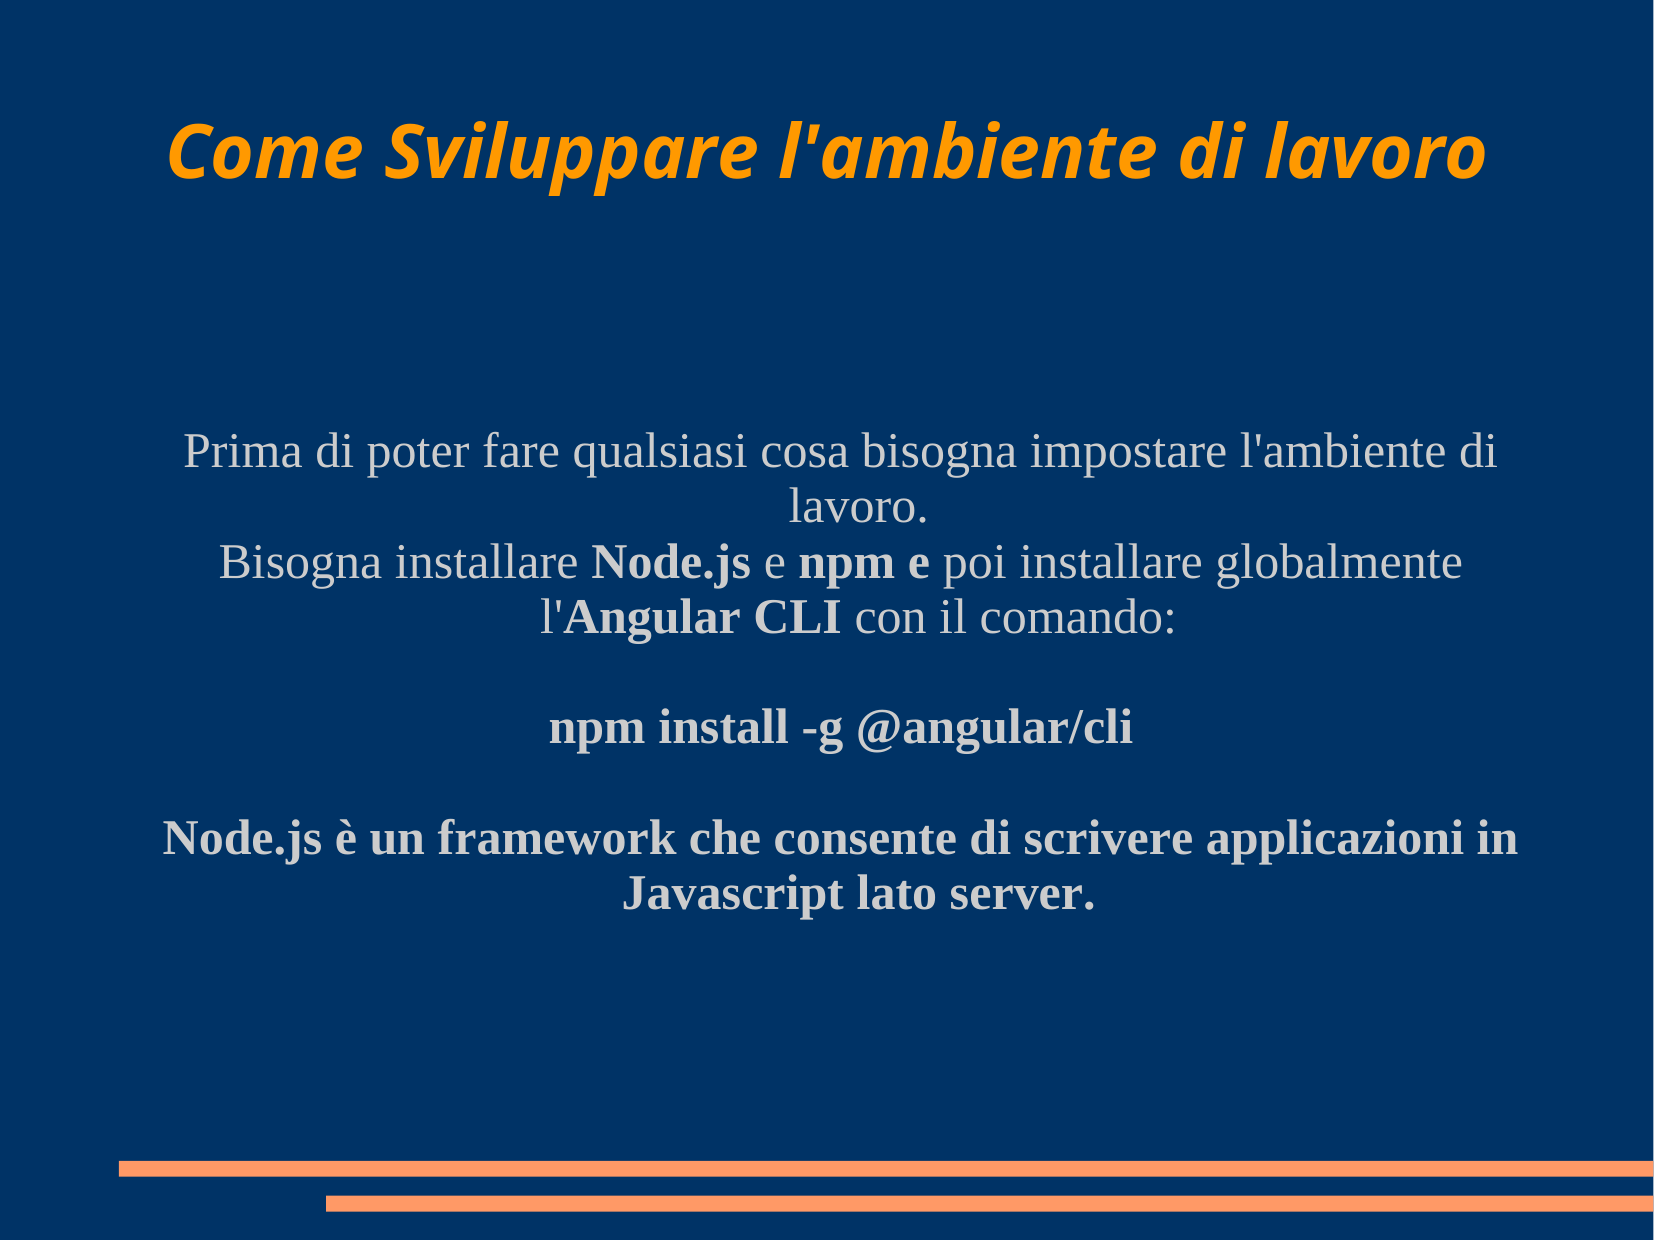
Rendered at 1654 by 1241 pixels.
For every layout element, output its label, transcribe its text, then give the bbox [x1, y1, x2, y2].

title Come Sviluppare l'ambiente di lavoro [121, 46, 1534, 254]
subtitle Prima di poter fare qualsiasi cosa bisogna impostare l'ambiente di lavoro. Bisogna installare Node.js e npm e poi installare globalmente l'Angular CLI con il comando: npm install -g @angular/cli Node.js è un framework che consente di scrivere applicazioni in Javascript lato server. [121, 322, 1561, 1132]
